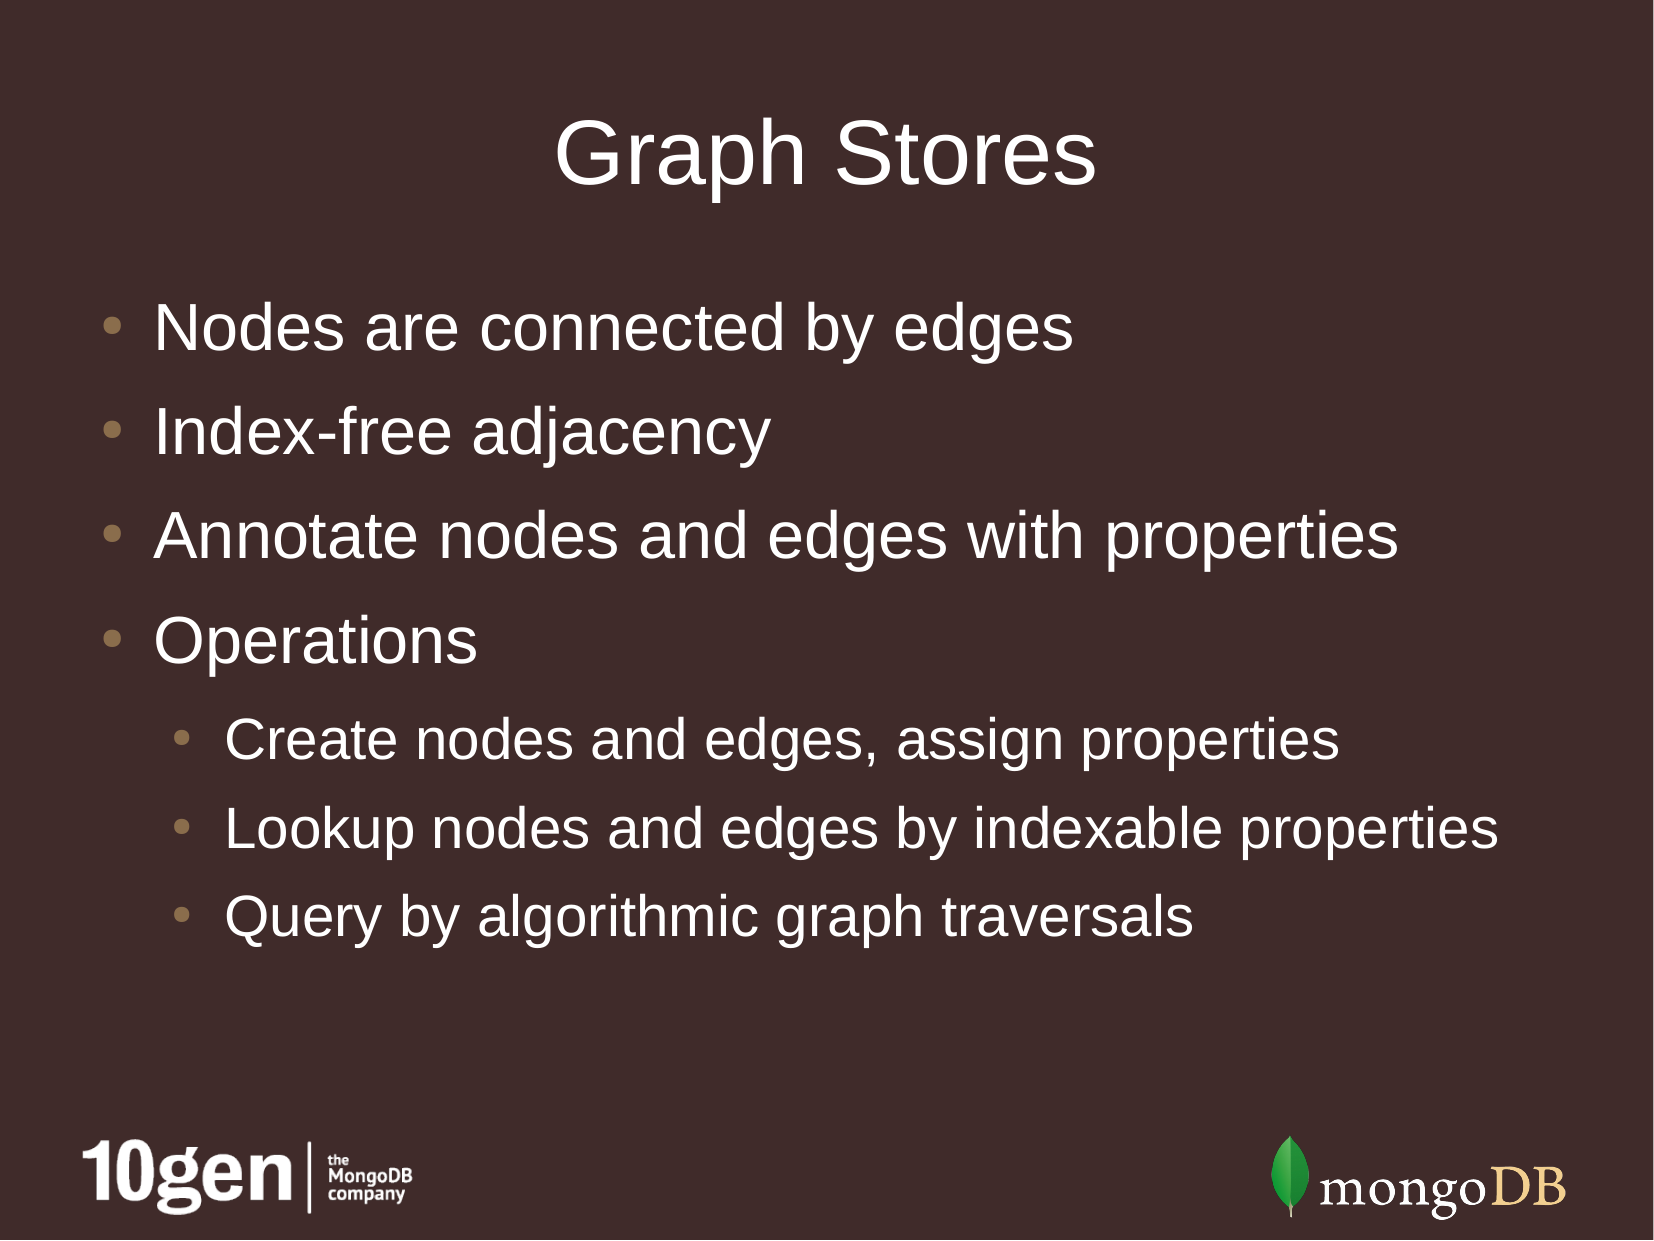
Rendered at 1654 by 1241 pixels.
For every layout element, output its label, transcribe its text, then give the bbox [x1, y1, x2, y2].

title Graph Stores [82, 49, 1571, 257]
list Nodes are connected by edges Index-free adjacency Annotate nodes and edges with properties Operations Create nodes and edges, assign properties Lookup nodes and edges by indexable properties Query by algorithmic graph traversals [82, 290, 1571, 1010]
picture [1260, 1124, 1576, 1230]
picture [82, 1139, 413, 1215]
